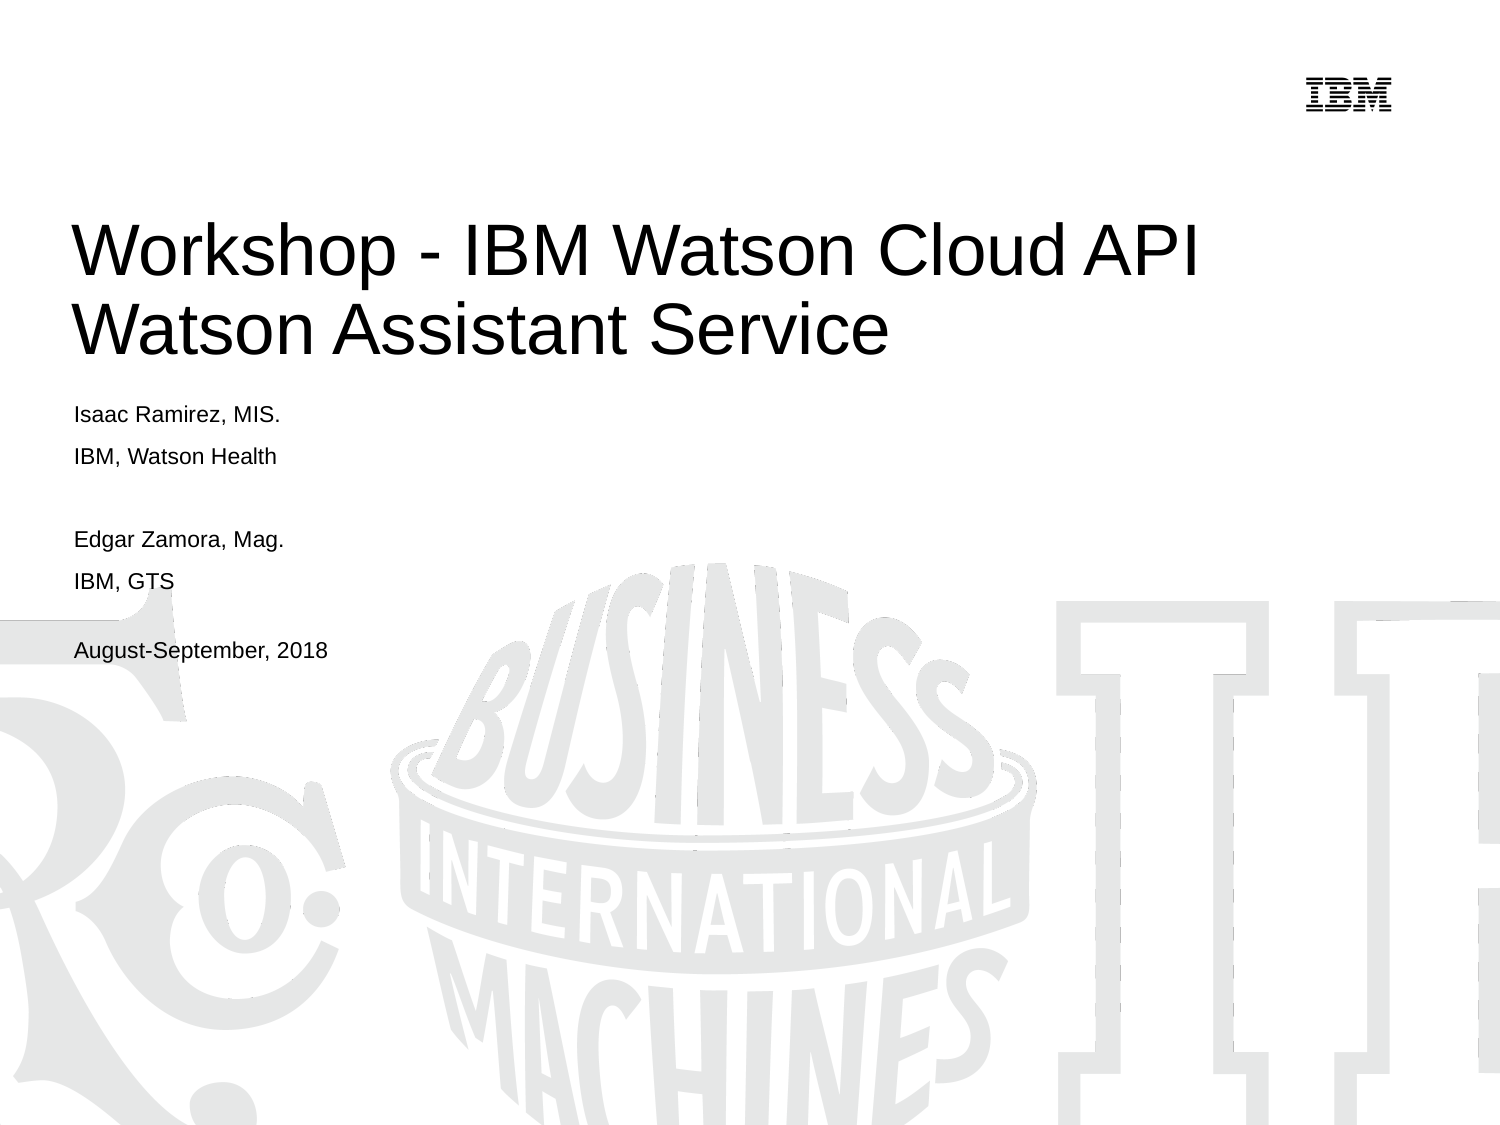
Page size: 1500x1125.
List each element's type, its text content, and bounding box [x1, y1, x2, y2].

picture [0, 0, 1500, 1125]
subtitle Isaac Ramirez, MIS. IBM, Watson Health Edgar Zamora, Mag. IBM, GTS August-September, 2018 [59, 391, 1334, 672]
title Workshop - IBM Watson Cloud API Watson Assistant Service [56, 205, 1241, 387]
